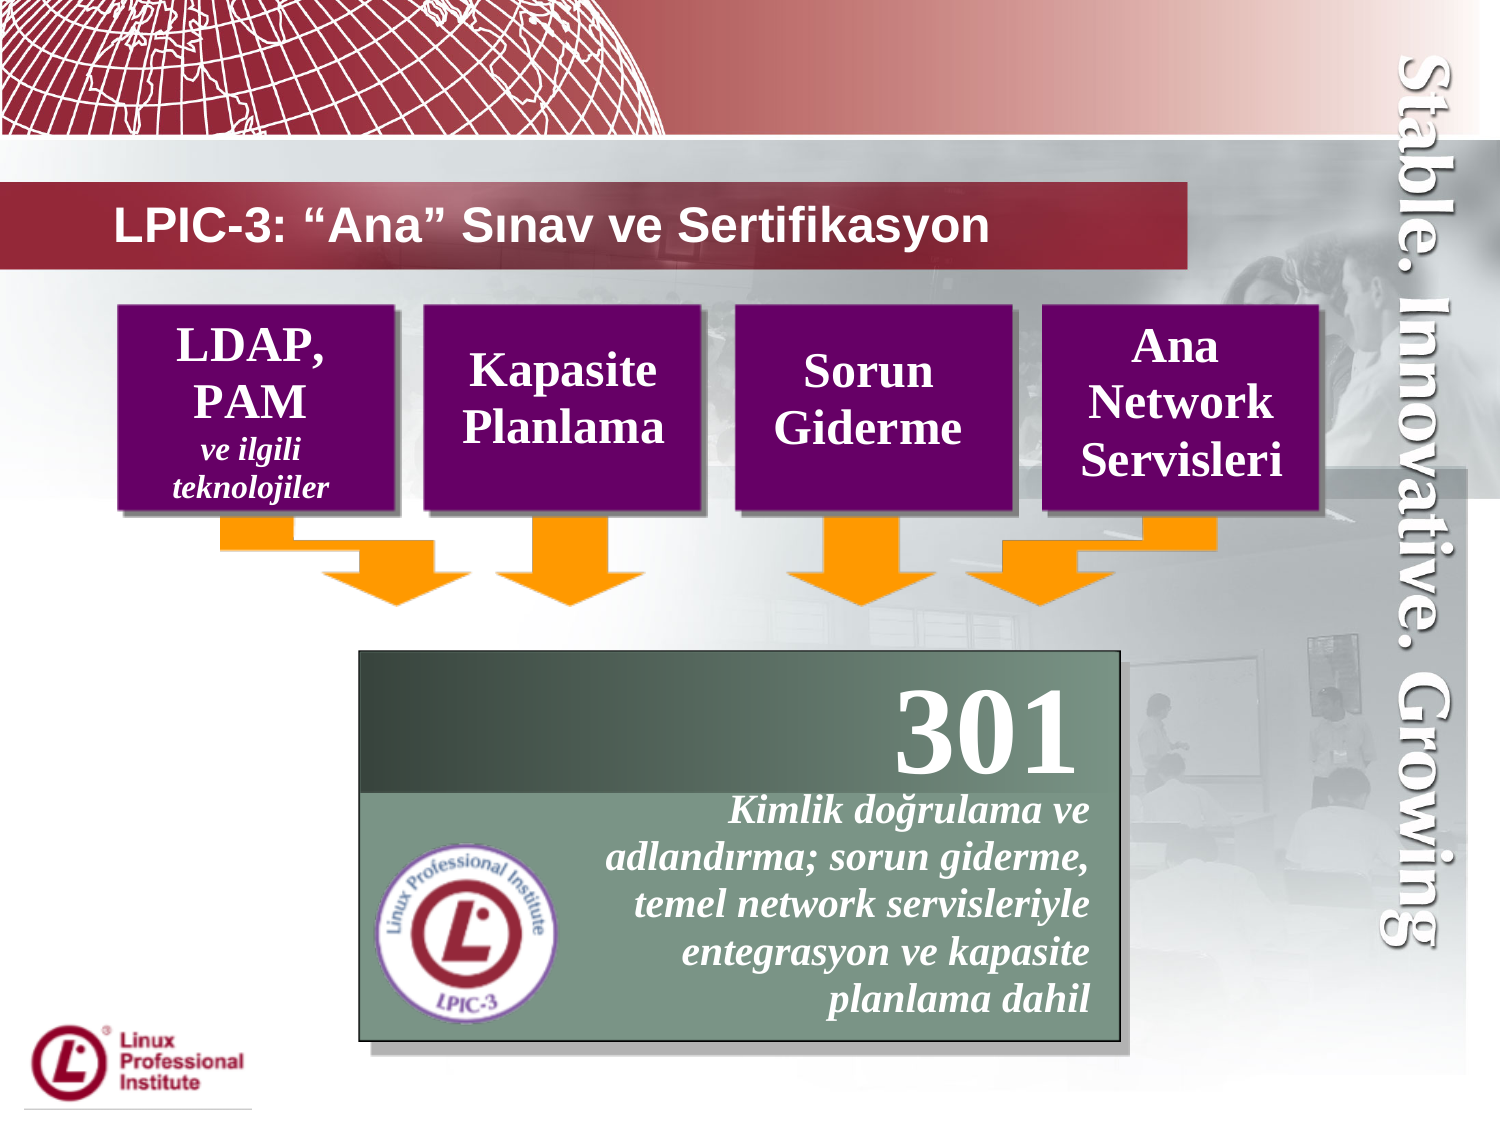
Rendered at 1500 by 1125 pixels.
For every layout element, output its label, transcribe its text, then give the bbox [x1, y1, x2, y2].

text_box 301 [893, 659, 1128, 803]
text_box Ana Network Servisleri [1070, 316, 1293, 488]
text_box LDAP, PAM ve ilgili teknolojiler [144, 316, 358, 507]
text_box LPIC-3: “Ana” Sınav ve Sertifikasyon [113, 194, 1145, 268]
picture [0, 0, 1500, 1113]
text_box Kimlik doğrulama ve adlandırma; sorun giderme, temel network servisleriyle entegrasyon ve kapasite planlama dahil [590, 785, 1091, 1023]
text_box Kapasite Planlama [452, 341, 675, 456]
text_box Sorun Giderme [761, 341, 976, 513]
